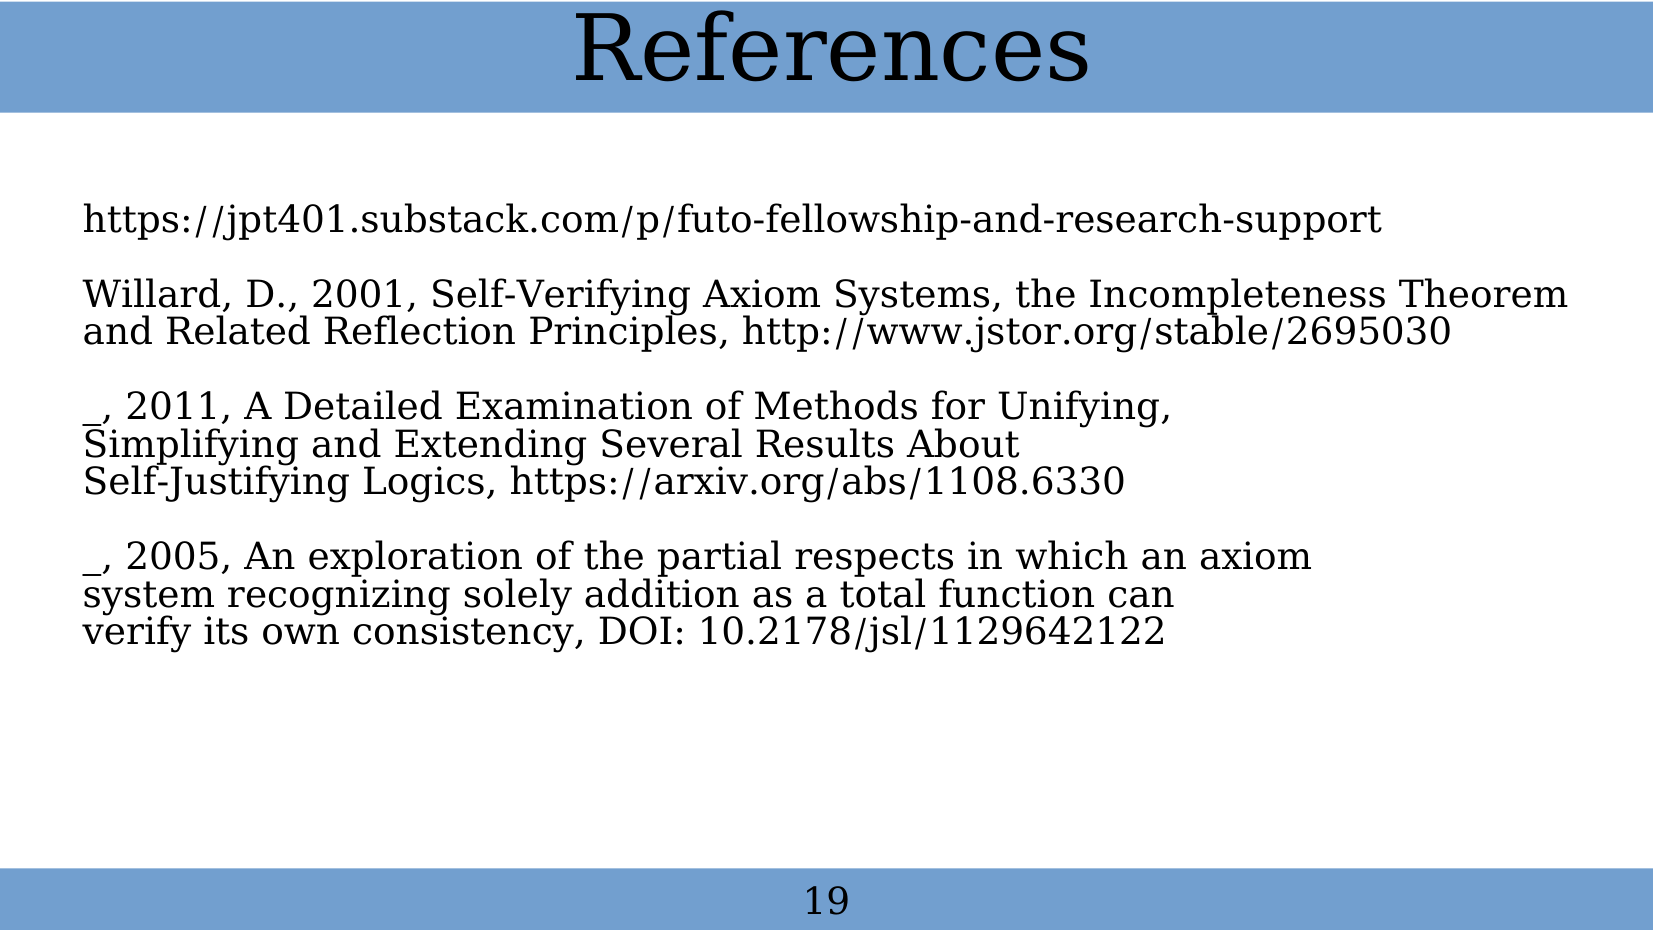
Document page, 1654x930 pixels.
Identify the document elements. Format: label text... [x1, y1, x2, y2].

text_box References [167, 0, 1498, 107]
text_box [0, 868, 1653, 930]
title [0, 1, 1653, 113]
subtitle https://jpt401.substack.com/p/futo-fellowship-and-research-support Willard, D., 2001, Self-Verifying Axiom Systems, the Incompleteness Theorem and Related Reflection Principles, http://www.jstor.org/stable/2695030 _, 2011, A Detailed Examination of Methods for Unifying, Simplifying and Extending Several Results About Self-Justifying Logics, https://arxiv.org/abs/1108.6330 _, 2005, An exploration of the partial respects in which an axiom system recognizing solely addition as a total function can verify its own consistency, DOI: 10.2178/jsl/1129642122 [82, 183, 1571, 747]
text_box 19 [770, 877, 883, 930]
